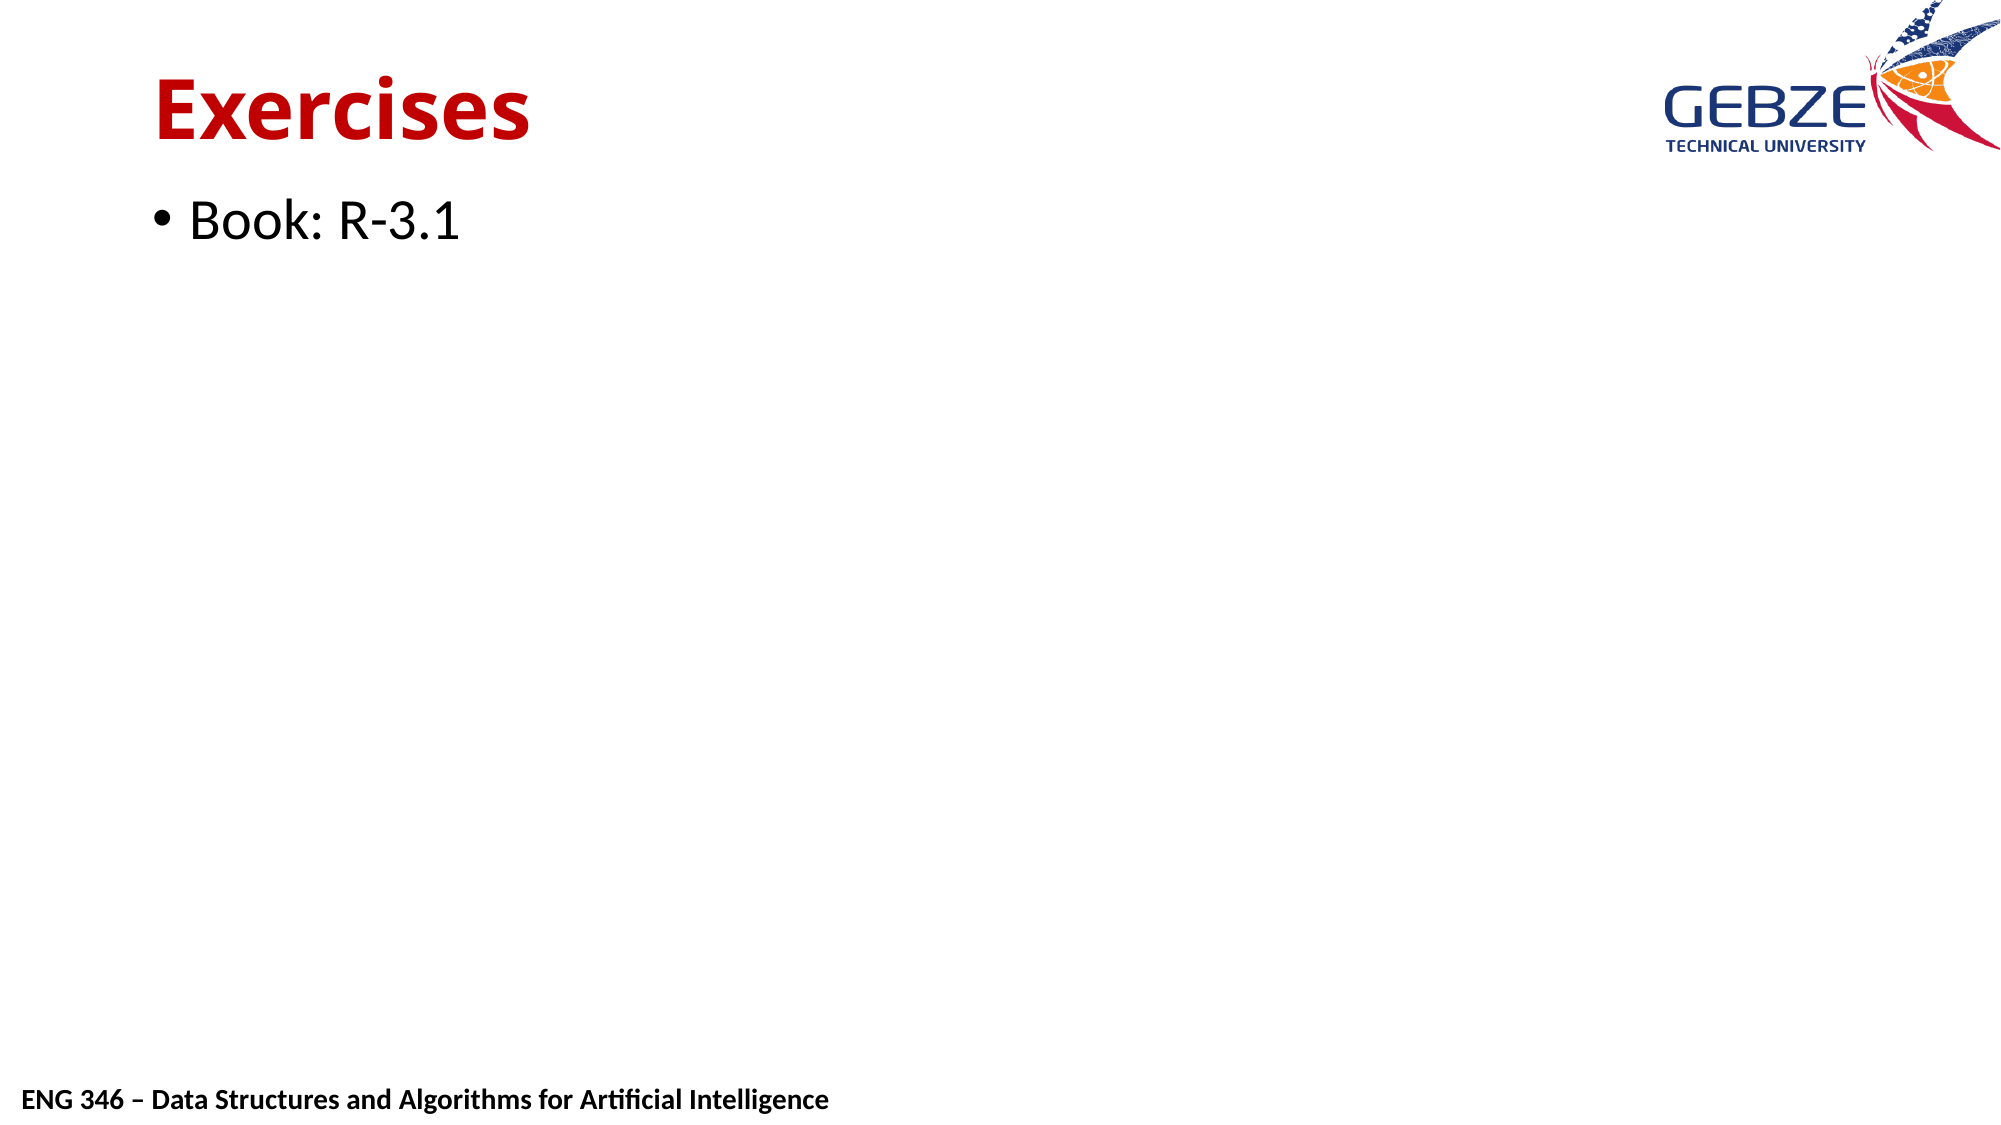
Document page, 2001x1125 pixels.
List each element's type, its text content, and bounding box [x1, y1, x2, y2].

title Exercises [137, 59, 1863, 166]
picture [1665, 0, 2001, 152]
list Book: R-3.1 [137, 181, 1863, 1013]
